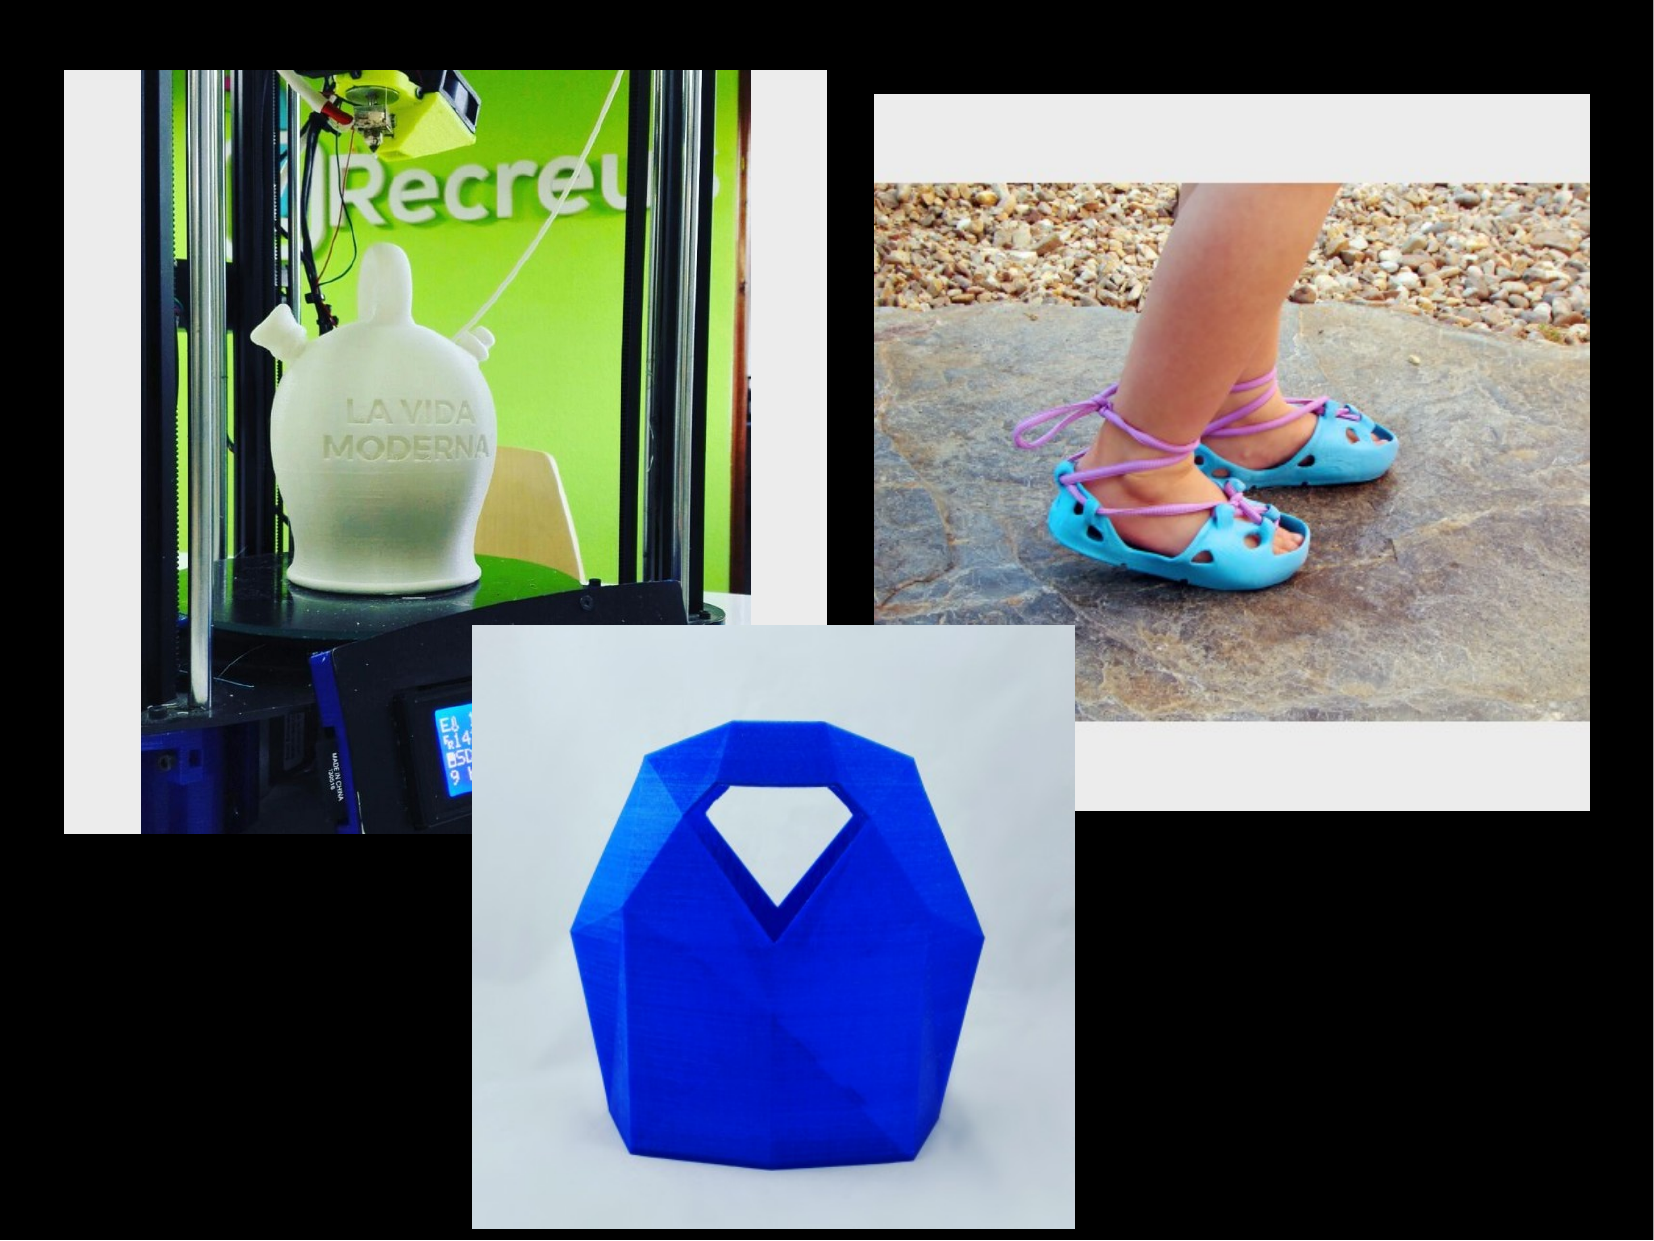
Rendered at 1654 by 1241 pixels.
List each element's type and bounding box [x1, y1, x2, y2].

picture [64, 70, 1590, 1229]
